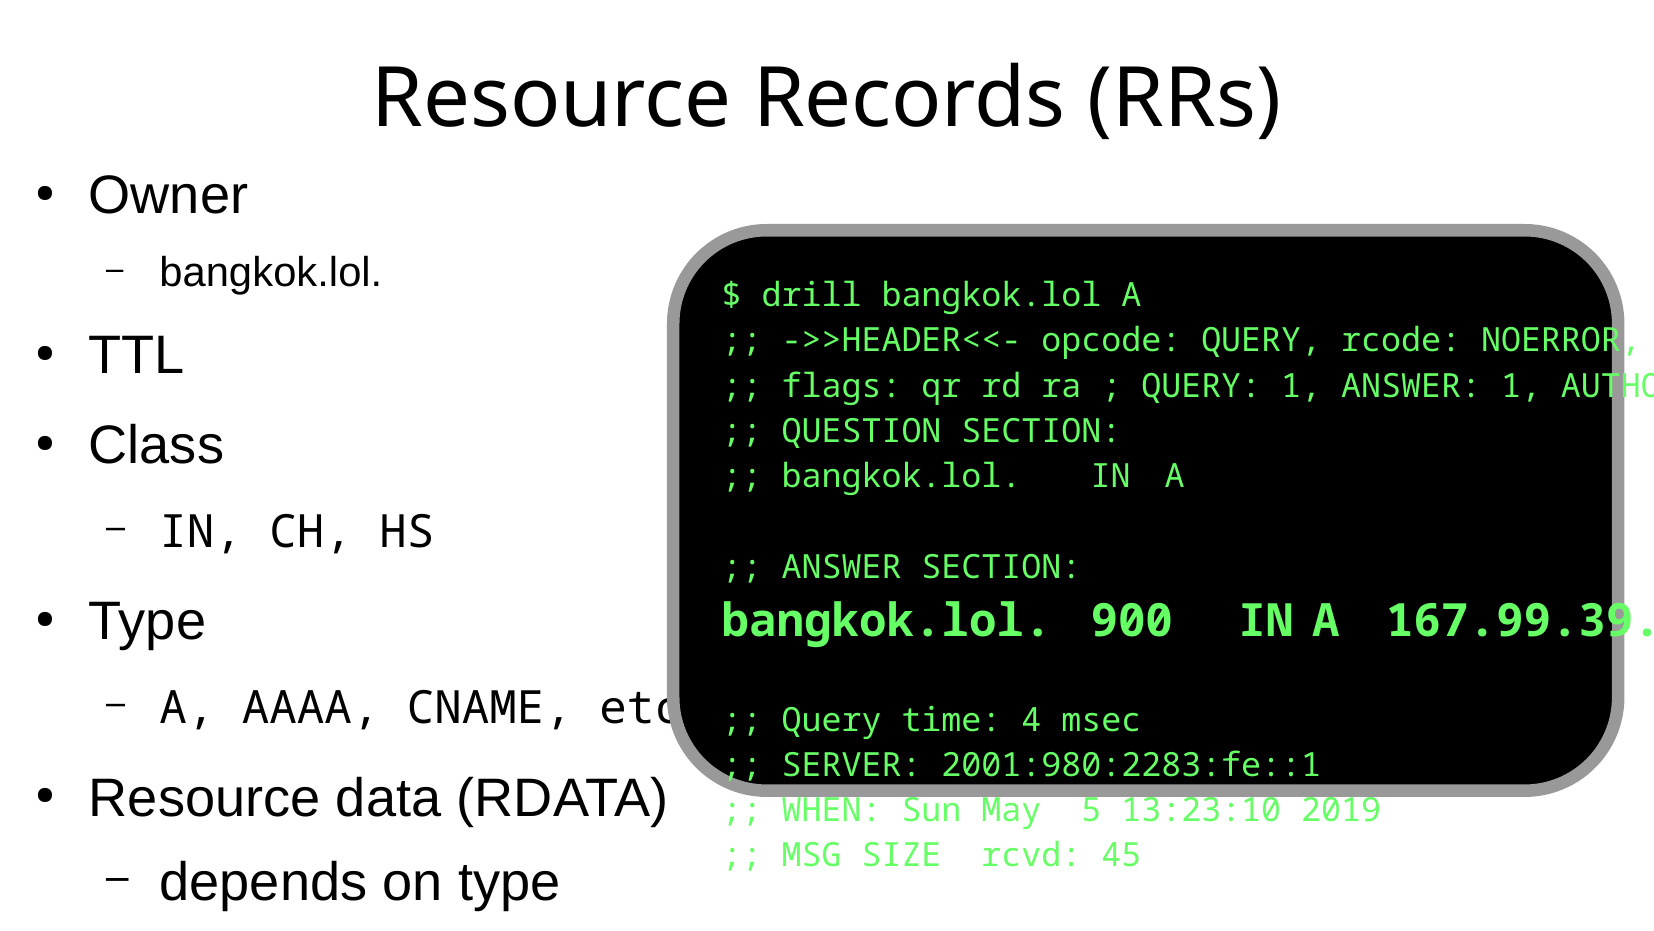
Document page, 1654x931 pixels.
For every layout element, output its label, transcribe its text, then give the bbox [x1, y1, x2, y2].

text_box $ drill bangkok.lol A ;; ->>HEADER<<- opcode: QUERY, rcode: NOERROR, id: 1 ;; flags: qr rd ra ; QUERY: 1, ANSWER: 1, AUTHORITY: ;; QUESTION SECTION: ;; bangkok.lol. IN A ;; ANSWER SECTION: bangkok.lol. 900 IN A 167.99.39.214 ;; Query time: 4 msec ;; SERVER: 2001:980:2283:fe::1 ;; WHEN: Sun May 5 13:23:10 2019 ;; MSG SIZE rcvd: 45 [673, 230, 1619, 791]
list Owner bangkok.lol. TTL Class IN, CH, HS Type A, AAAA, CNAME, etc... Resource data (RDATA) depends on type [17, 164, 1063, 931]
title Resource Records (RRs) [82, 37, 1571, 193]
